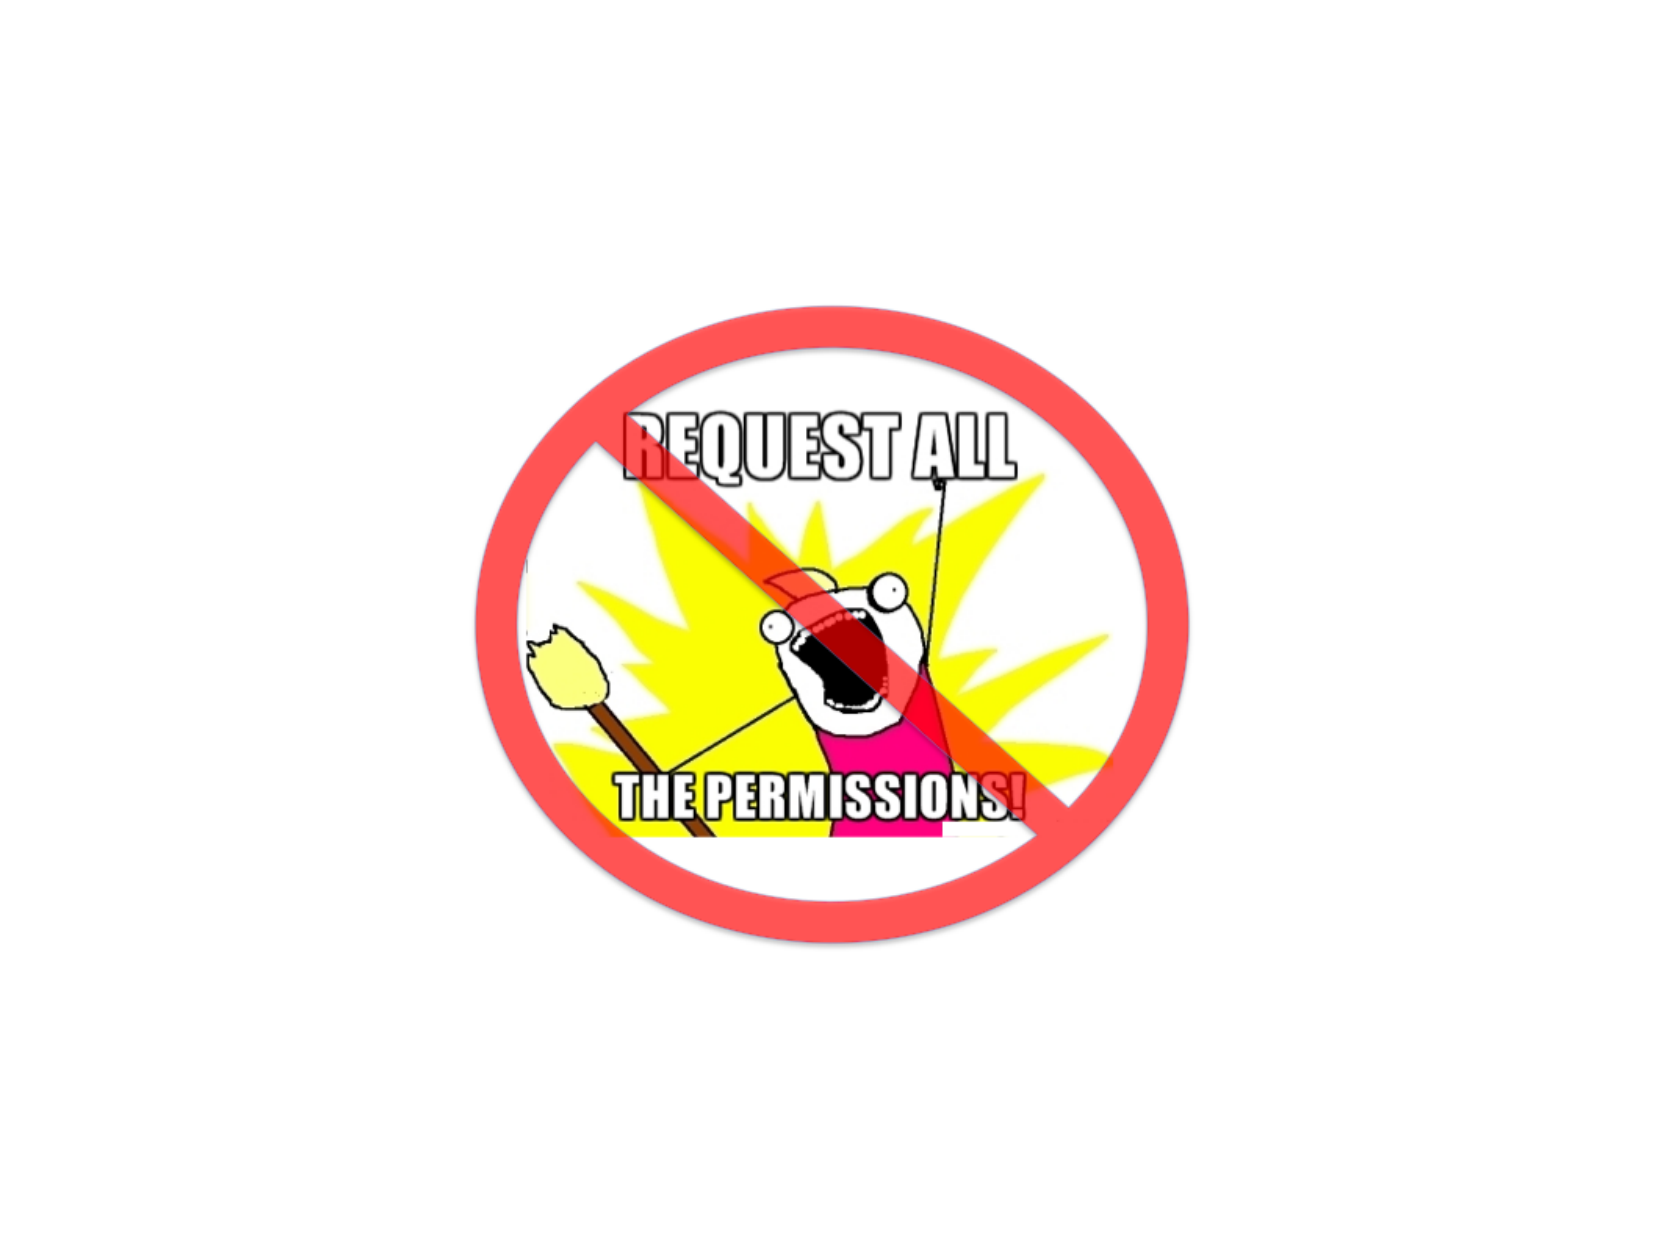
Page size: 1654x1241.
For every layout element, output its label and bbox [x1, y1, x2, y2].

picture [467, 295, 1201, 955]
